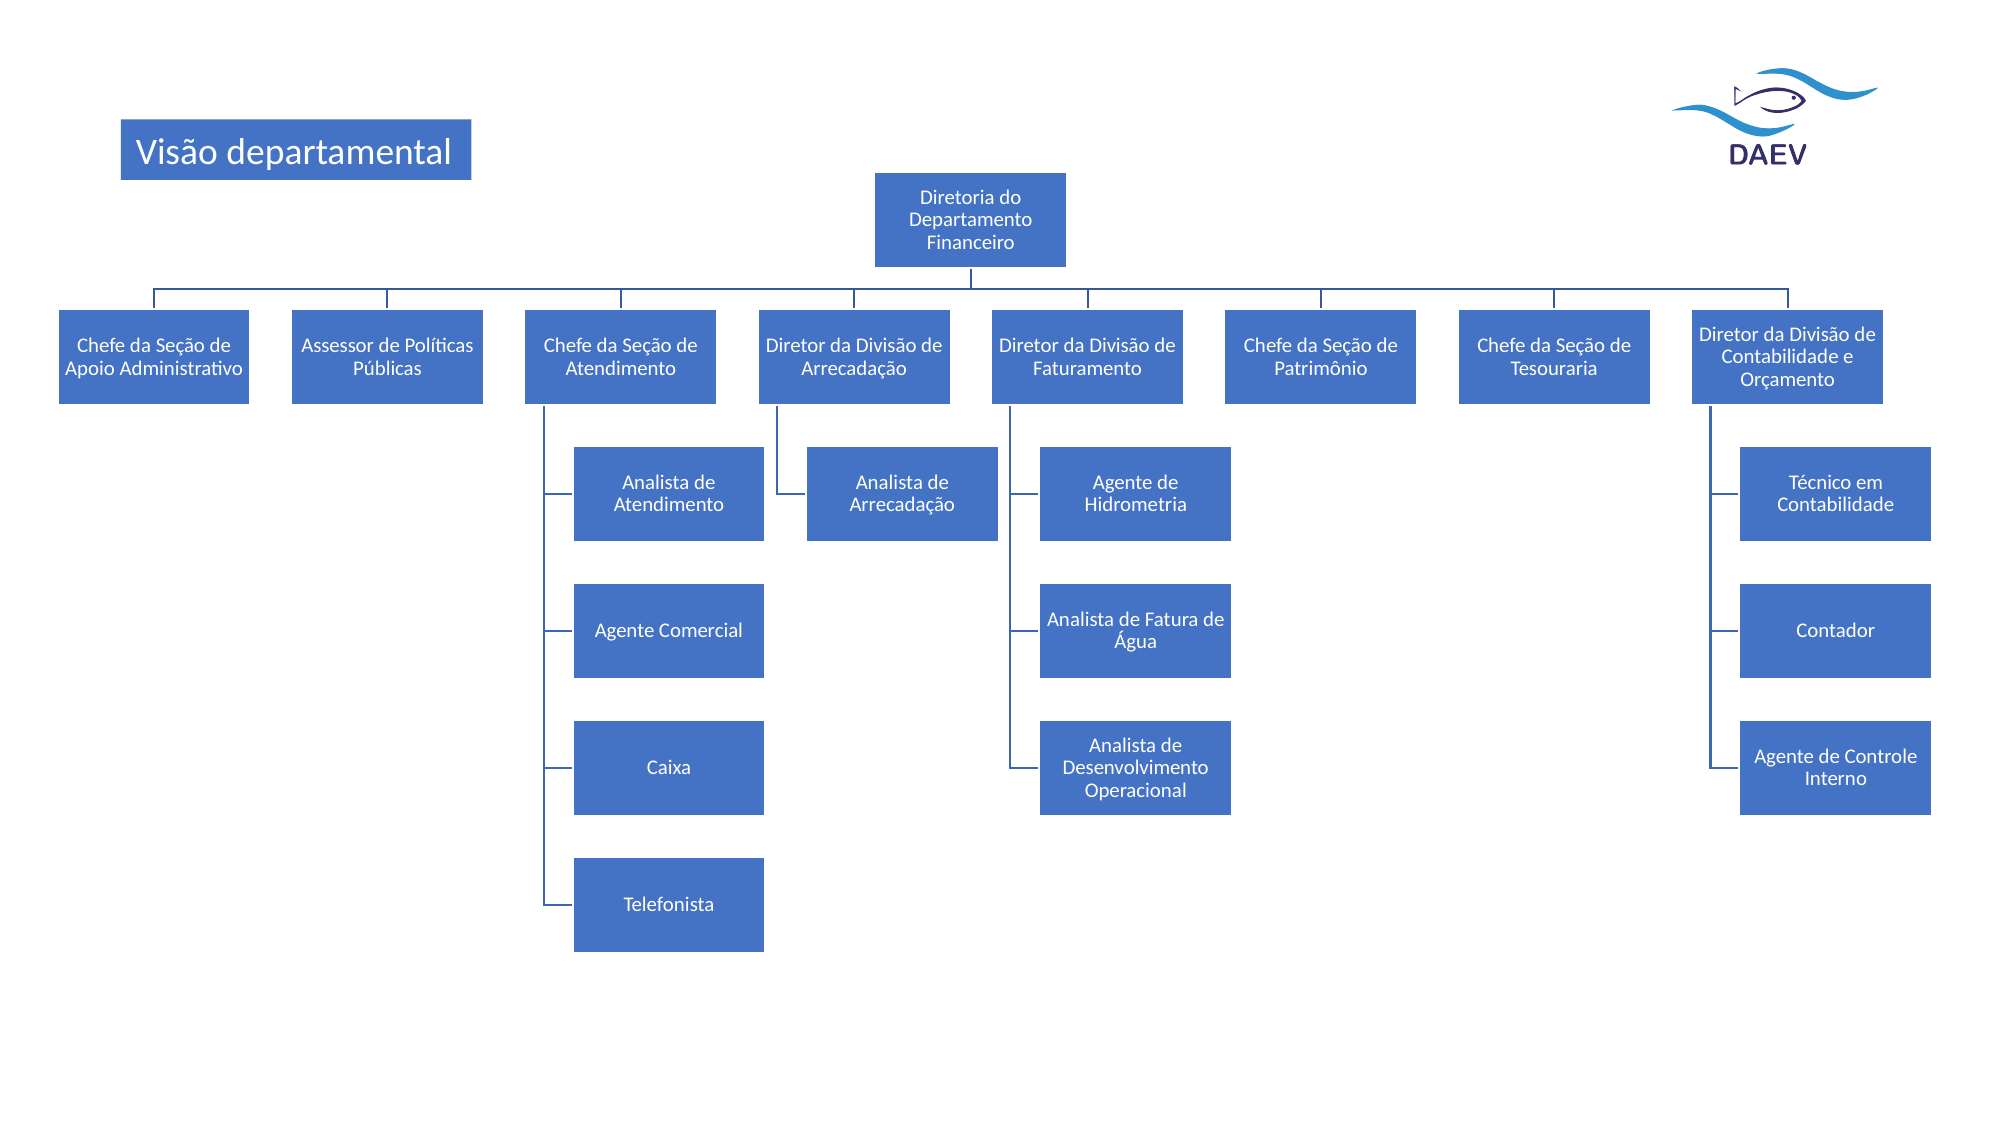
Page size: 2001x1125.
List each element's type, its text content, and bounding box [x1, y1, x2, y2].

text_box Agente Comercial [572, 582, 766, 680]
text_box Analista de Desenvolvimento Operacional [1039, 719, 1233, 817]
text_box Analista de Fatura de Água [1039, 582, 1233, 680]
text_box Diretoria do Departamento Financeiro [874, 171, 1068, 269]
text_box Chefe da Seção de Atendimento [524, 308, 718, 406]
text_box Analista de Arrecadação [805, 445, 999, 543]
text_box Analista de Atendimento [572, 445, 766, 543]
text_box Diretor da Divisão de Faturamento [991, 308, 1184, 406]
text_box Diretor da Divisão de Arrecadação [757, 308, 951, 406]
text_box Contador [1739, 582, 1933, 680]
text_box Técnico em Contabilidade [1739, 445, 1933, 543]
text_box Visão departamental [120, 119, 472, 180]
picture [1670, 68, 1879, 165]
text_box Caixa [572, 719, 766, 817]
text_box Chefe da Seção de Patrimônio [1224, 308, 1418, 406]
text_box Diretor da Divisão de Contabilidade e Orçamento [1691, 308, 1885, 406]
text_box Chefe da Seção de Apoio Administrativo [57, 308, 251, 406]
text_box Assessor de Políticas Públicas [290, 308, 484, 406]
text_box Agente de Controle Interno [1739, 719, 1933, 817]
text_box Telefonista [572, 856, 766, 954]
text_box Chefe da Seção de Tesouraria [1457, 308, 1651, 406]
text_box Agente de Hidrometria [1039, 445, 1233, 543]
